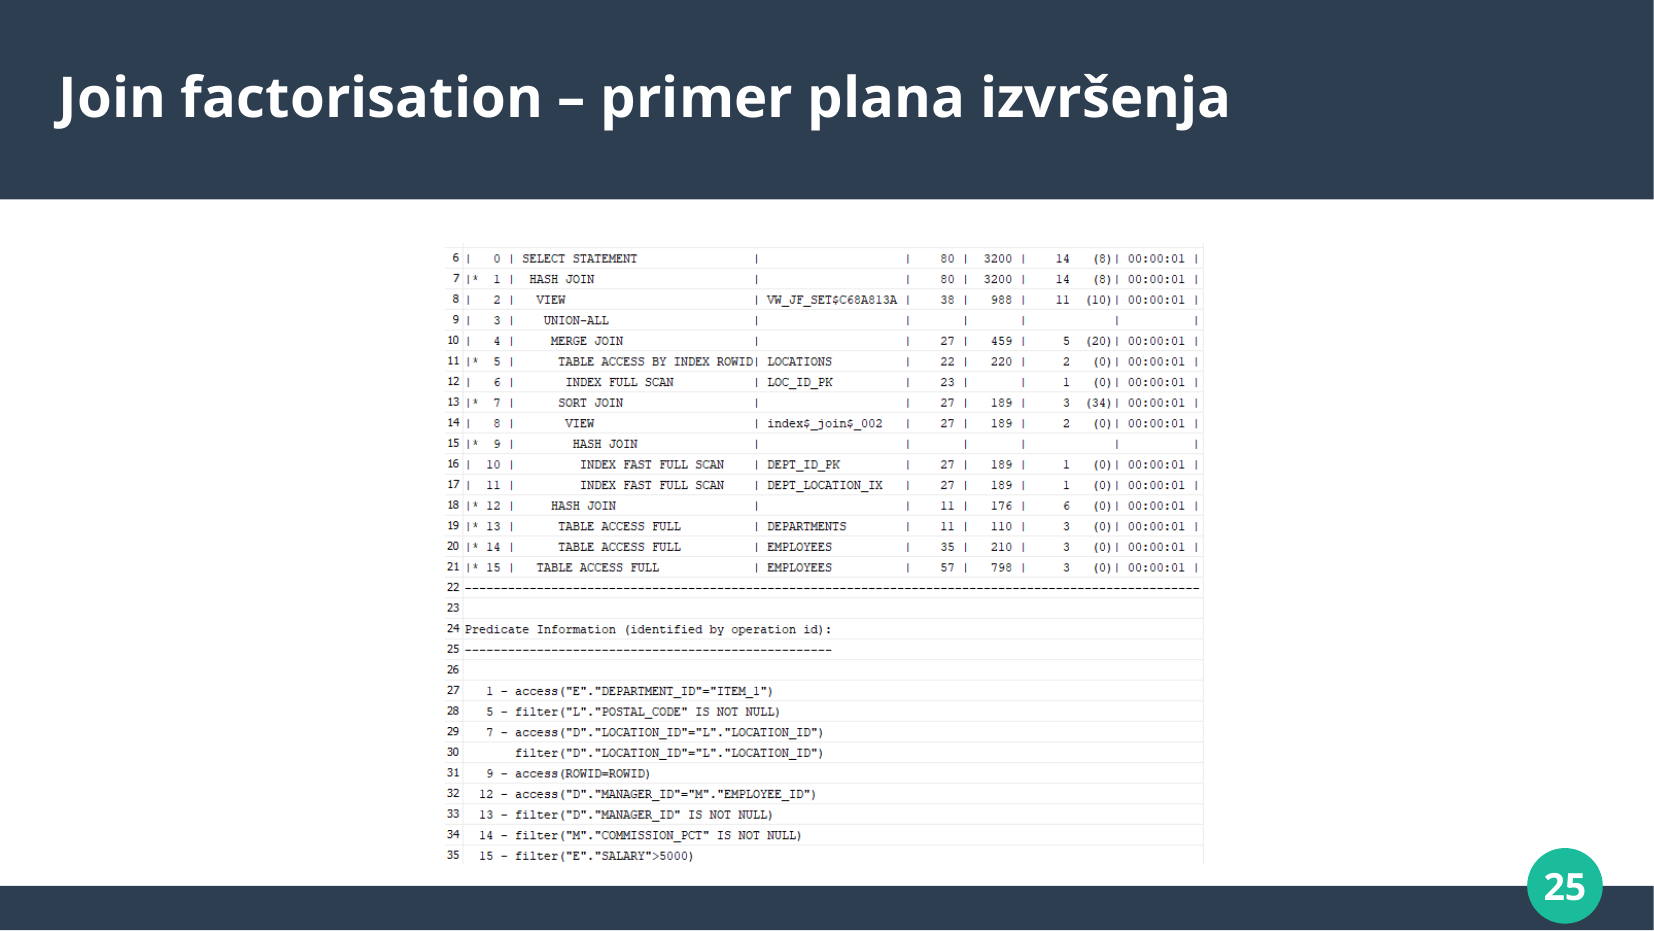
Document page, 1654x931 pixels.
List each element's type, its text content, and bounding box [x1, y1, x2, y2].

title Join factorisation – primer plana izvršenja [59, 37, 1595, 155]
picture [445, 243, 1208, 864]
